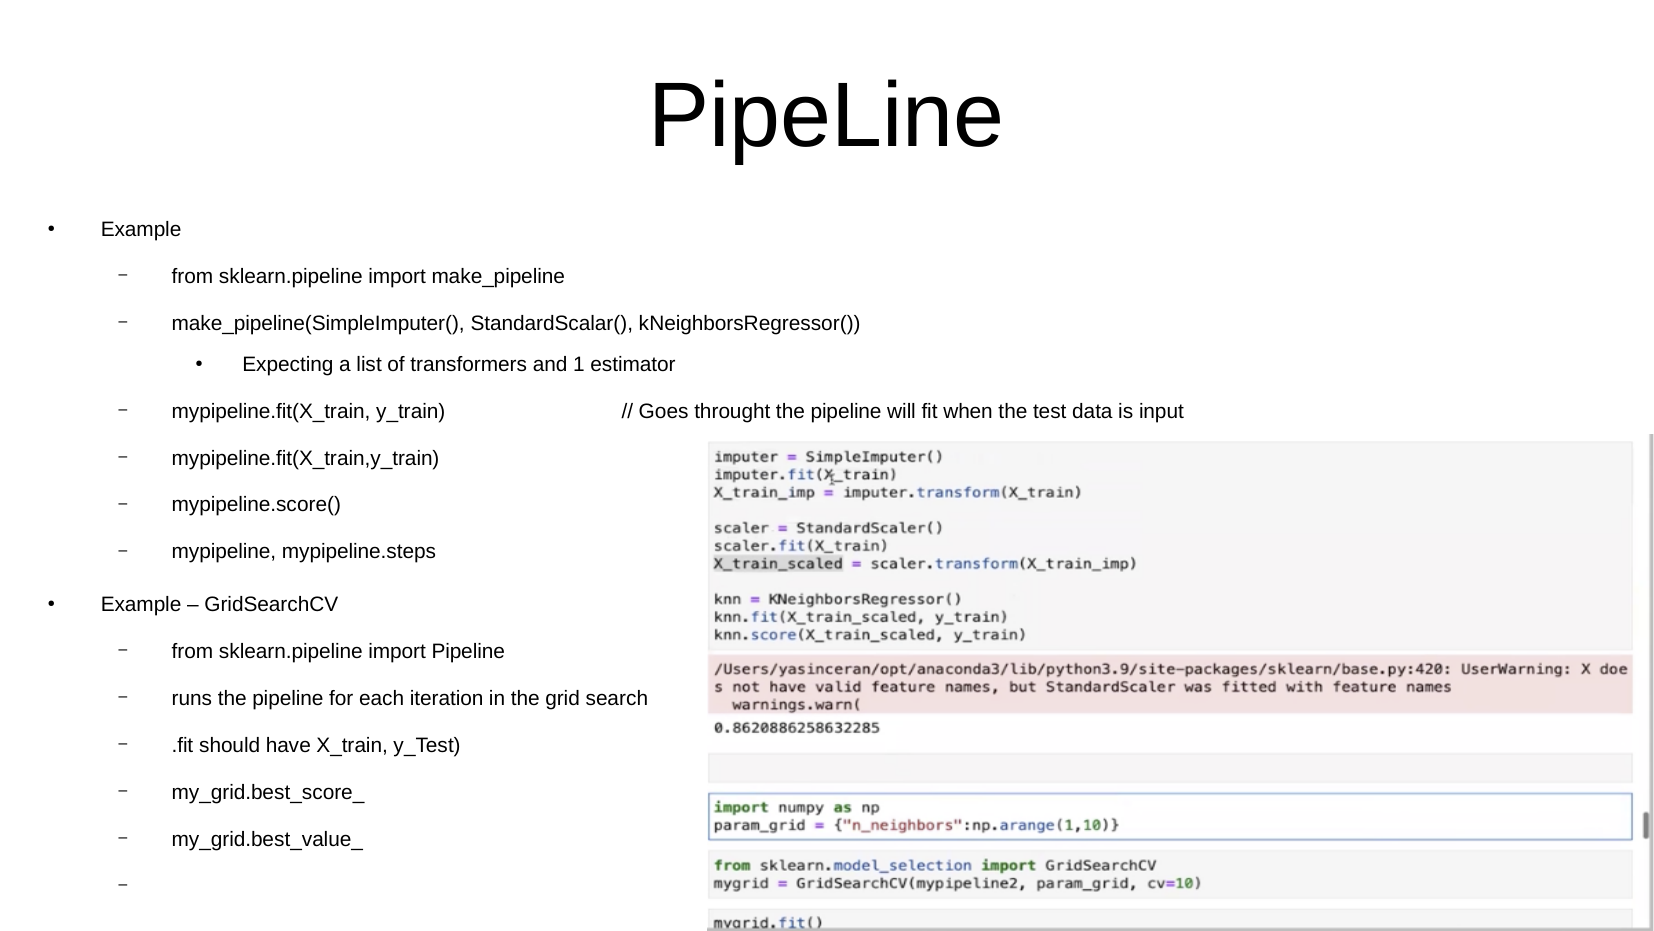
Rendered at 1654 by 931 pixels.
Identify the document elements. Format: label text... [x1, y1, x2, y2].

list Example from sklearn.pipeline import make_pipeline make_pipeline(SimpleImputer(), StandardScalar(), kNeighborsRegressor()) Expecting a list of transformers and 1 estimator mypipeline.fit(X_train, y_train) // Goes throught the pipeline will fit when the test data is input mypipeline.fit(X_train,y_train) mypipeline.score() mypipeline, mypipeline.steps Example – GridSearchCV from sklearn.pipeline import Pipeline runs the pipeline for each iteration in the grid search .fit should have X_train, y_Test) my_grid.best_score_ my_grid.best_value_ [30, 217, 1571, 901]
picture [707, 434, 1654, 931]
title PipeLine [82, 37, 1571, 193]
